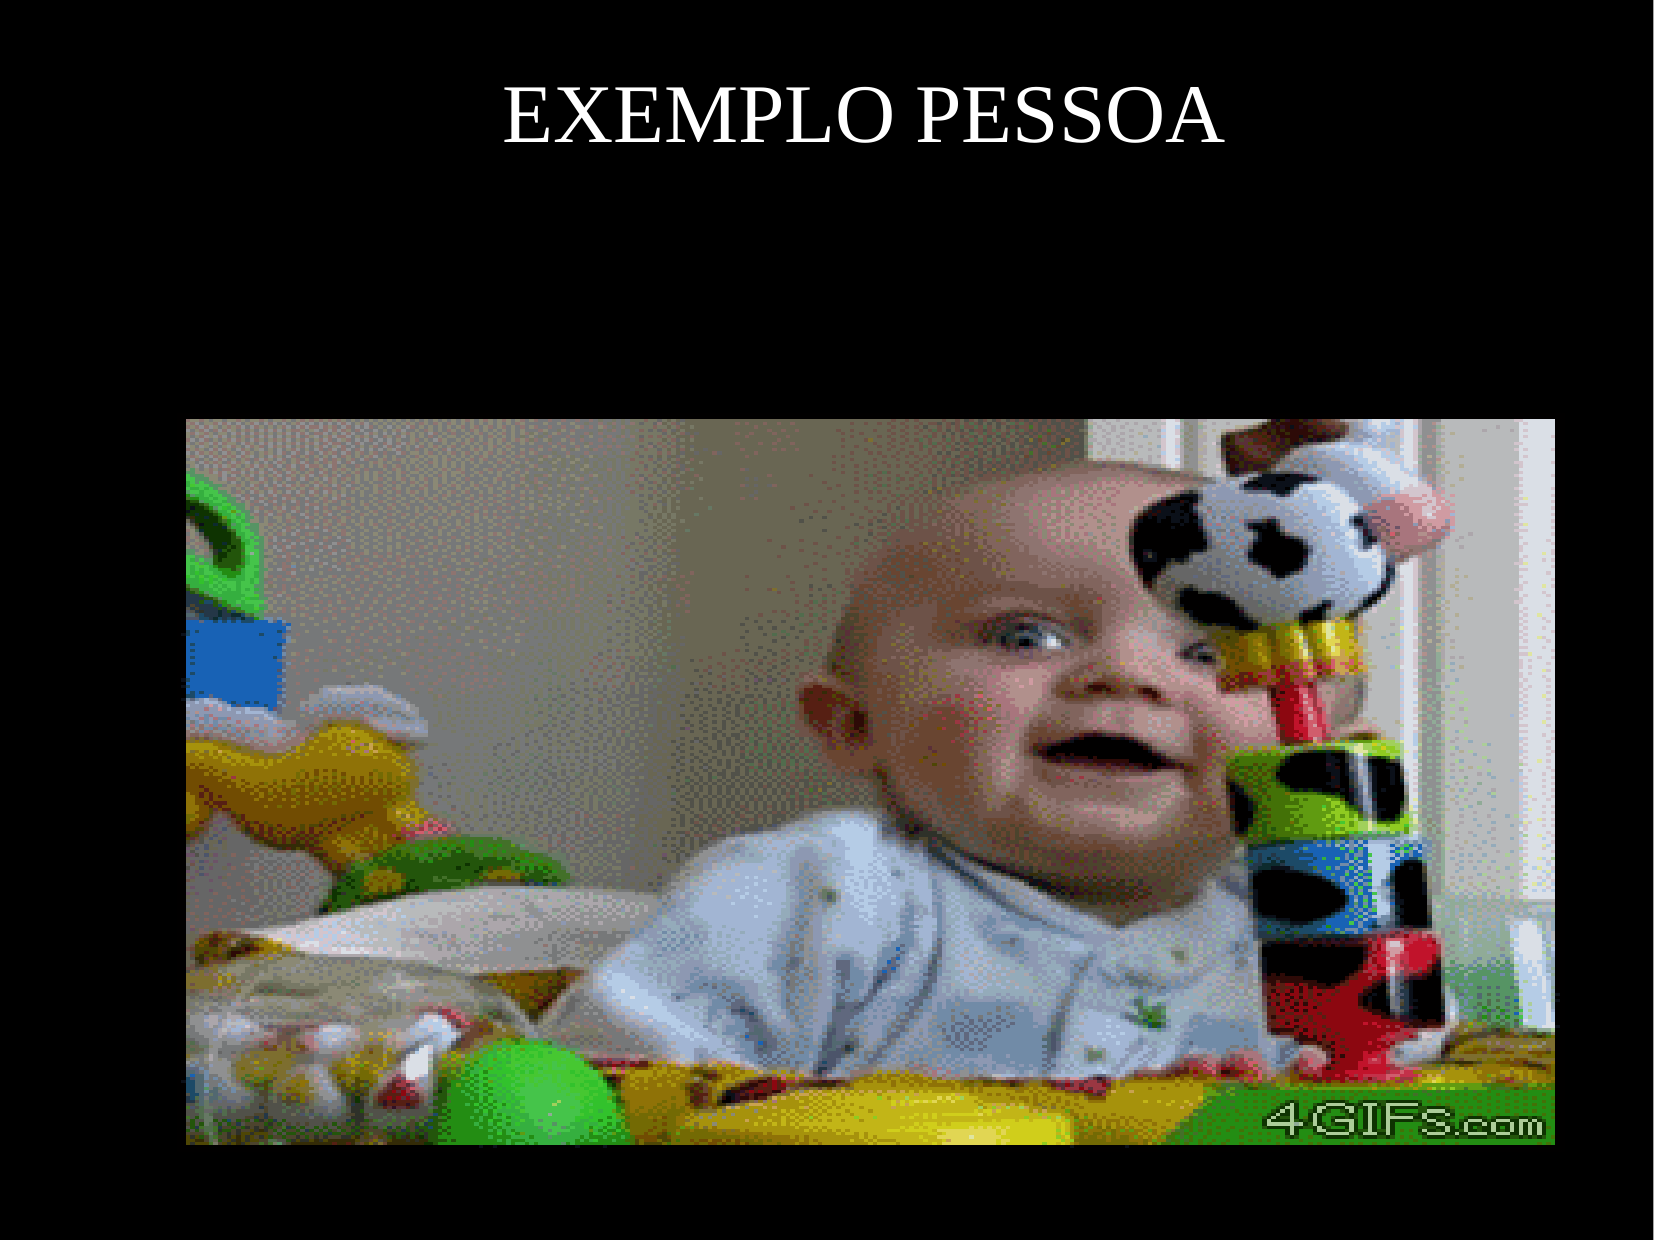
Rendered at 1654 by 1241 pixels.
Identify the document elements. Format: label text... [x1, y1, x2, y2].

text_box EXEMPLO PESSOA [487, 60, 1615, 352]
picture [177, 413, 1565, 1152]
